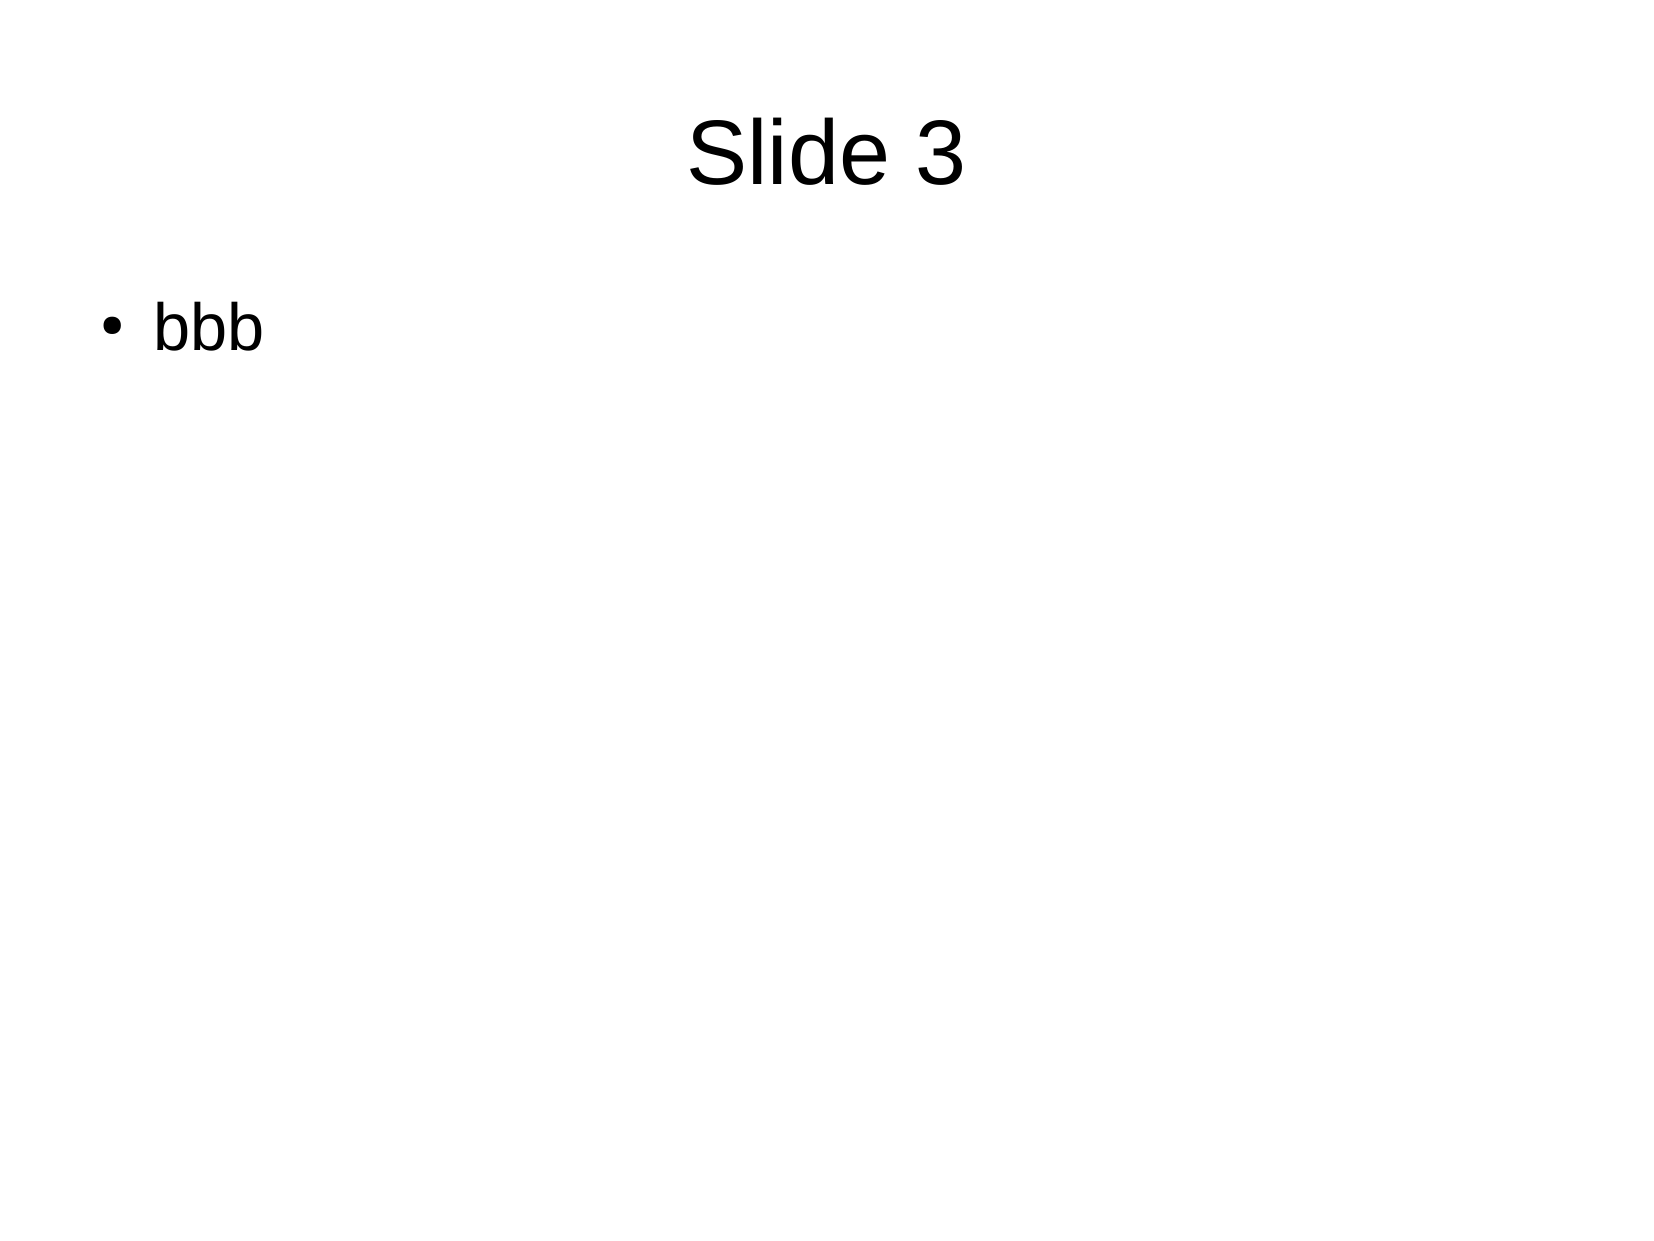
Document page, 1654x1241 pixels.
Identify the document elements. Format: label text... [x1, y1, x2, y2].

title Slide 3 [82, 49, 1571, 257]
list bbb [82, 290, 1571, 1010]
